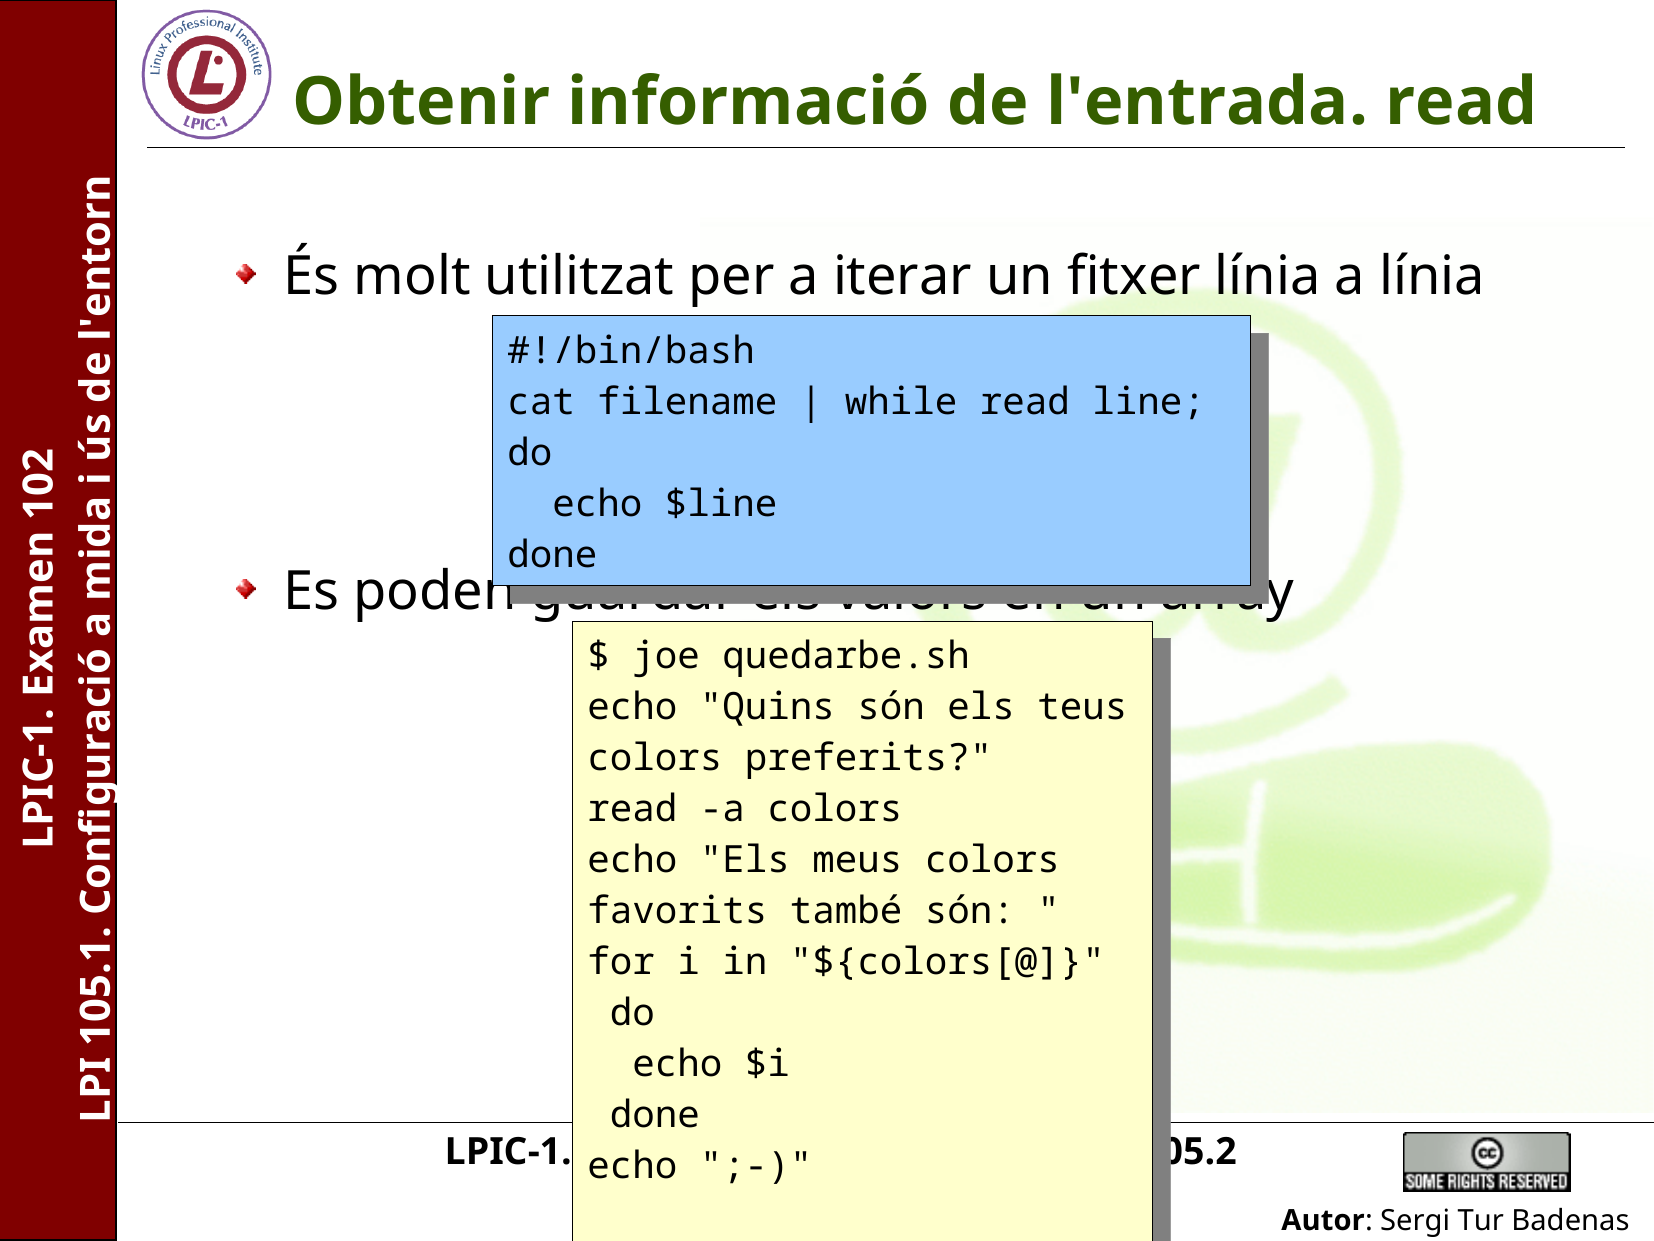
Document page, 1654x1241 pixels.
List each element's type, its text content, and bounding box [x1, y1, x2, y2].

picture [700, 217, 1654, 1113]
list És molt utilitzat per a iterar un fitxer línia a línia Es poden guardar els valors en un array [141, 237, 1630, 1072]
title Obtenir informació de l'entrada. read [171, 55, 1654, 142]
picture [135, 5, 277, 142]
text_box $ joe quedarbe.sh echo "Quins són els teus colors preferits?" read -a colors echo "Els meus colors favorits també són: " for i in "${colors[@]}" do echo $i done echo ";-)" [572, 621, 1153, 1087]
text_box #!/bin/bash cat filename | while read line; do echo $line done [492, 315, 1251, 519]
picture [1403, 1132, 1571, 1192]
